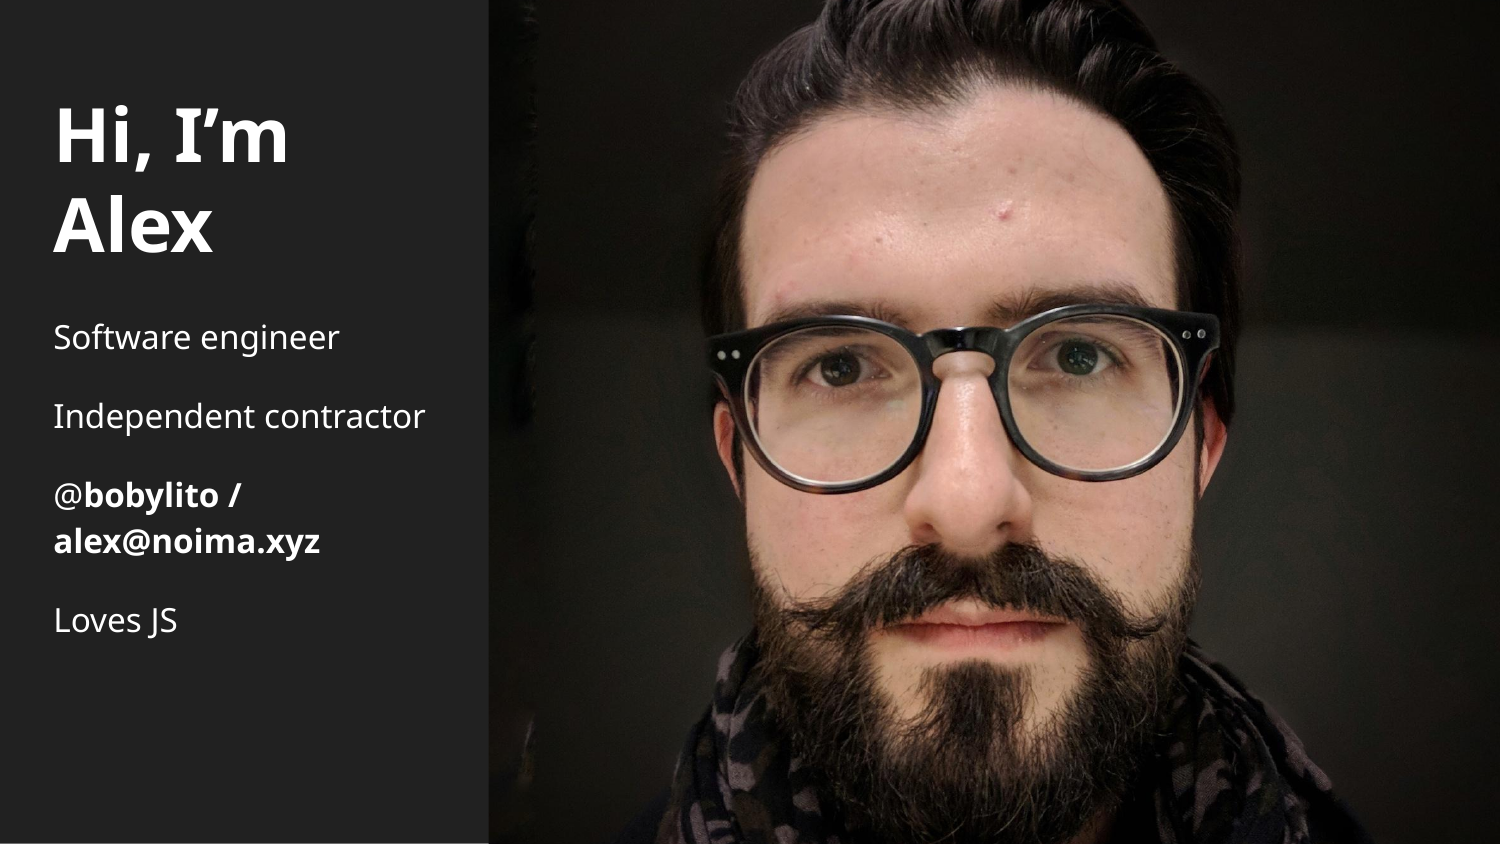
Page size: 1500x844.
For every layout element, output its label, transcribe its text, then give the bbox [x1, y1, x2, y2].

list Software engineer Independent contractor @bobylito / alex@noima.xyz Loves JS [38, 294, 460, 784]
title Hi, I’m Alex [38, 136, 460, 283]
picture [488, 0, 1500, 844]
